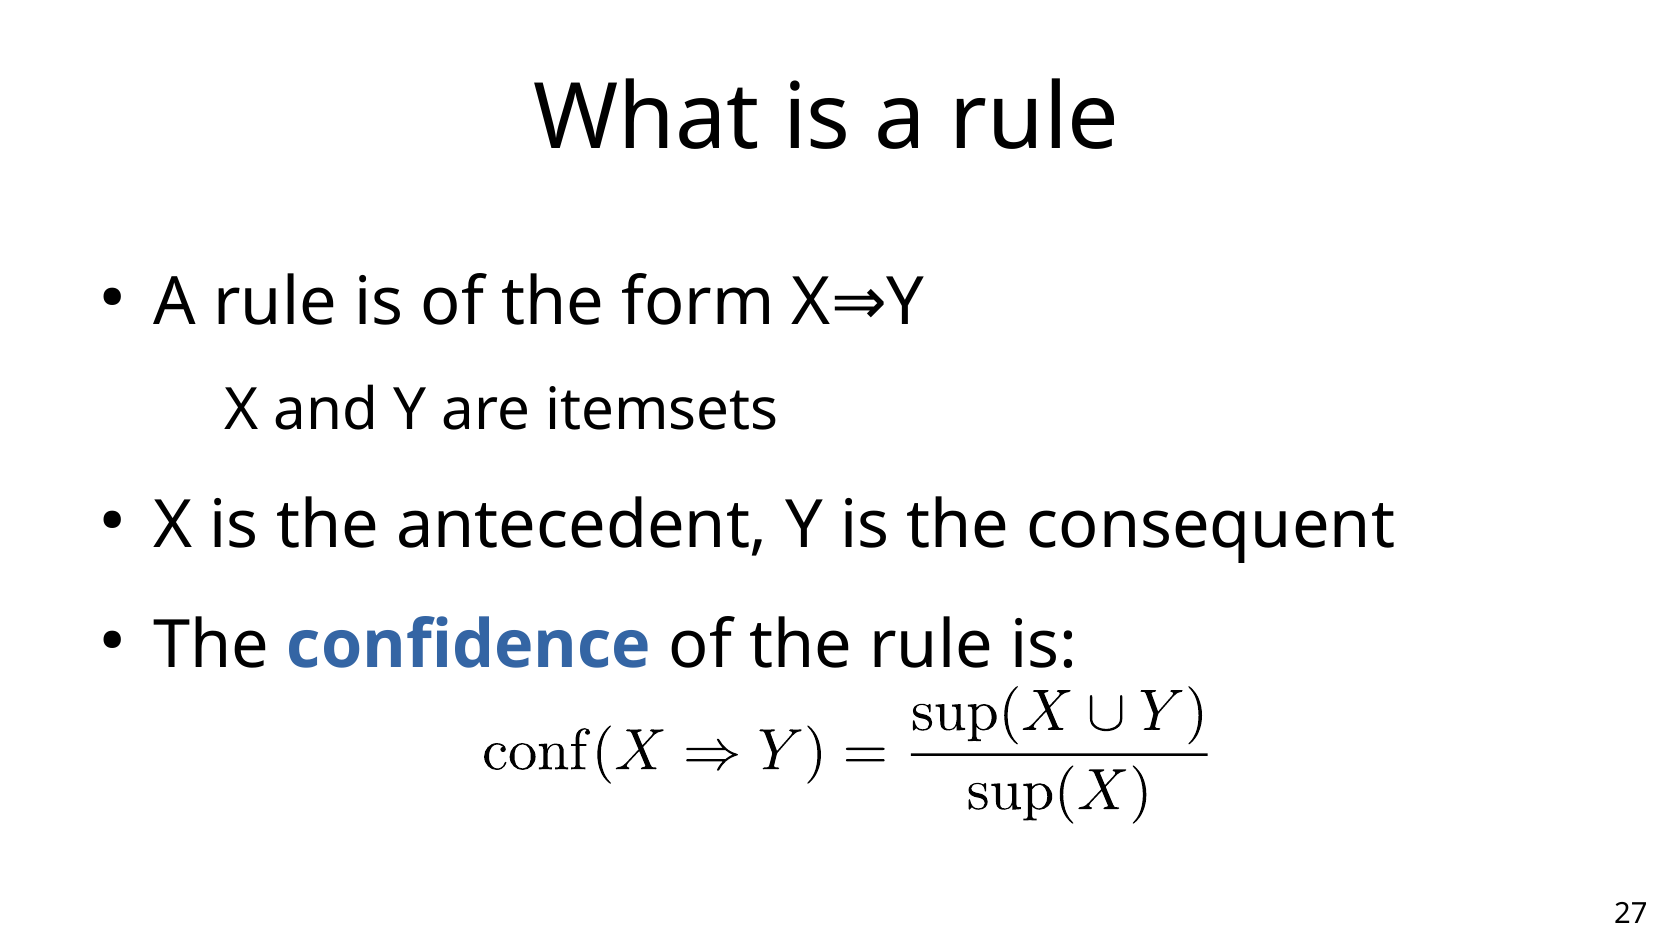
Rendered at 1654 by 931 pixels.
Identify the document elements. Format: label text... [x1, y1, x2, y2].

text_box [482, 686, 1208, 824]
title What is a rule [82, 1, 1571, 226]
list A rule is of the form X⇒Y X and Y are itemsets X is the antecedent, Y is the consequent The confidence of the rule is: [82, 253, 1571, 793]
